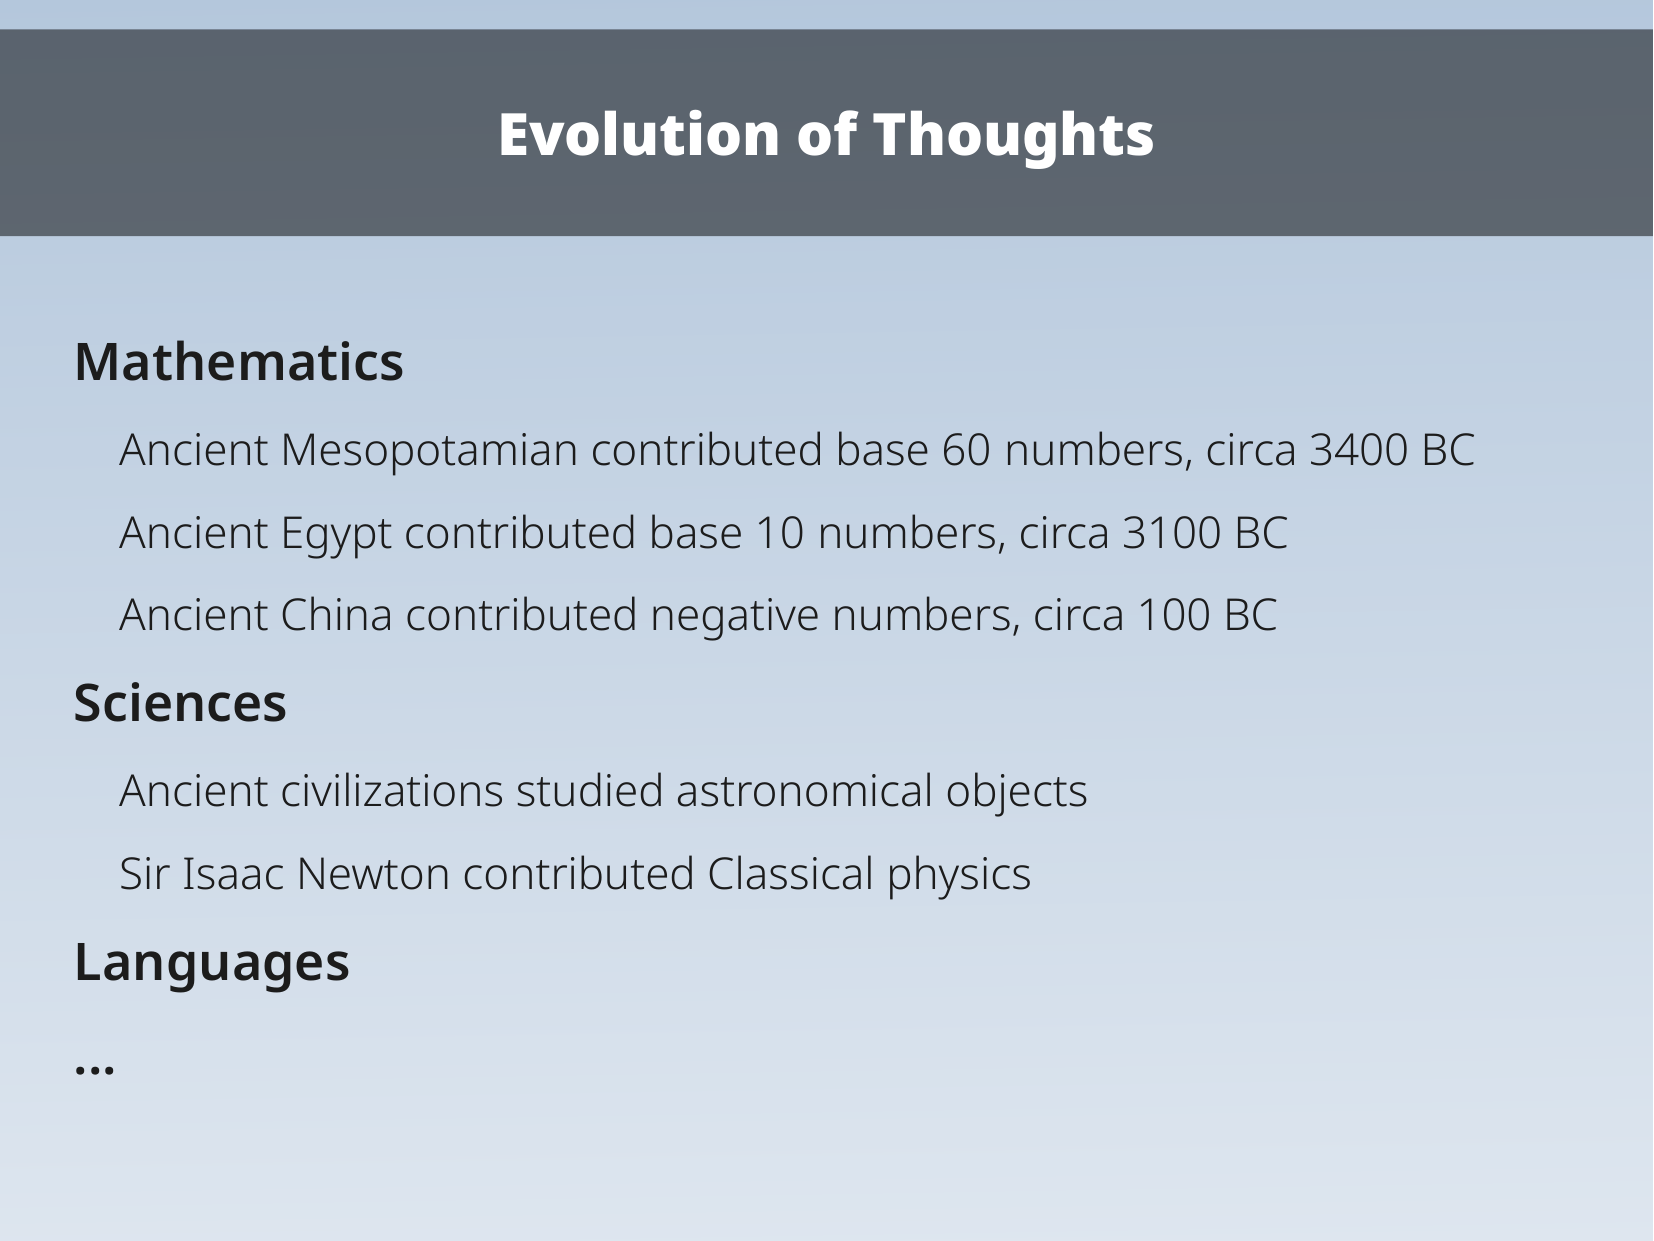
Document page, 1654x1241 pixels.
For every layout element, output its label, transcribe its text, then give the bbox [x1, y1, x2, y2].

title Evolution of Thoughts [58, 59, 1594, 207]
list Mathematics Ancient Mesopotamian contributed base 60 numbers, circa 3400 BC Ancient Egypt contributed base 10 numbers, circa 3100 BC Ancient China contributed negative numbers, circa 100 BC Sciences Ancient civilizations studied astronomical objects Sir Isaac Newton contributed Classical physics Languages ... [73, 324, 1580, 1093]
